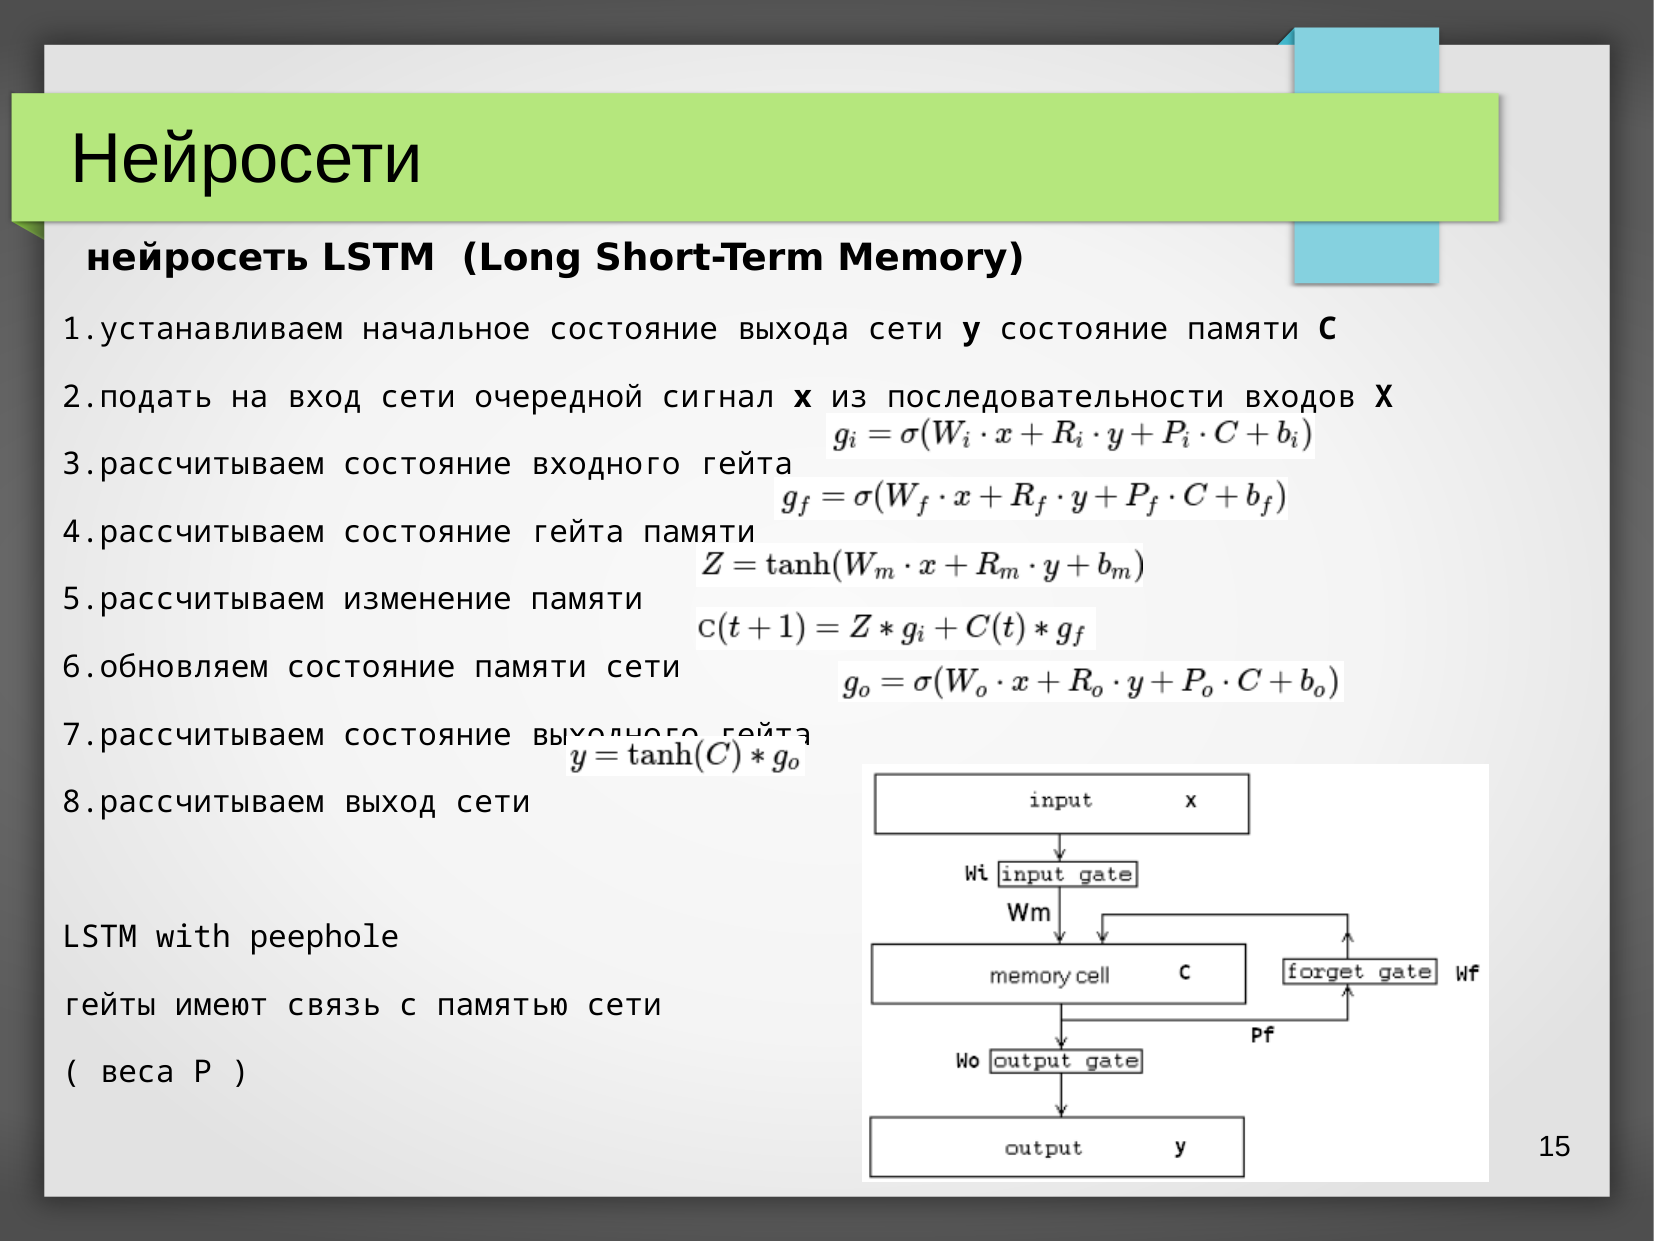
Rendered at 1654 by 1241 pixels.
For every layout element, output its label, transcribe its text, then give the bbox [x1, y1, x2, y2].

text_box 1.устанавливаем начальное состояние выхода сети y состояние памяти C 2.подать на вход сети очередной сигнал x из последовательности входов X 3.рассчитываем состояние входного гейта 4.рассчитываем состояние гейта памяти 5.рассчитываем изменение памяти 6.обновляем состояние памяти сети 7.рассчитываем состояние выходного гейта 8.рассчитываем выход сети LSTM with peephole гейты имеют связь с памятью сети ( веса P ) [47, 298, 1595, 1152]
picture [0, 0, 1654, 1241]
title Нейросети [70, 118, 1205, 199]
text_box нейросеть LSTM (Long Short-Term Memory) [70, 228, 1087, 298]
